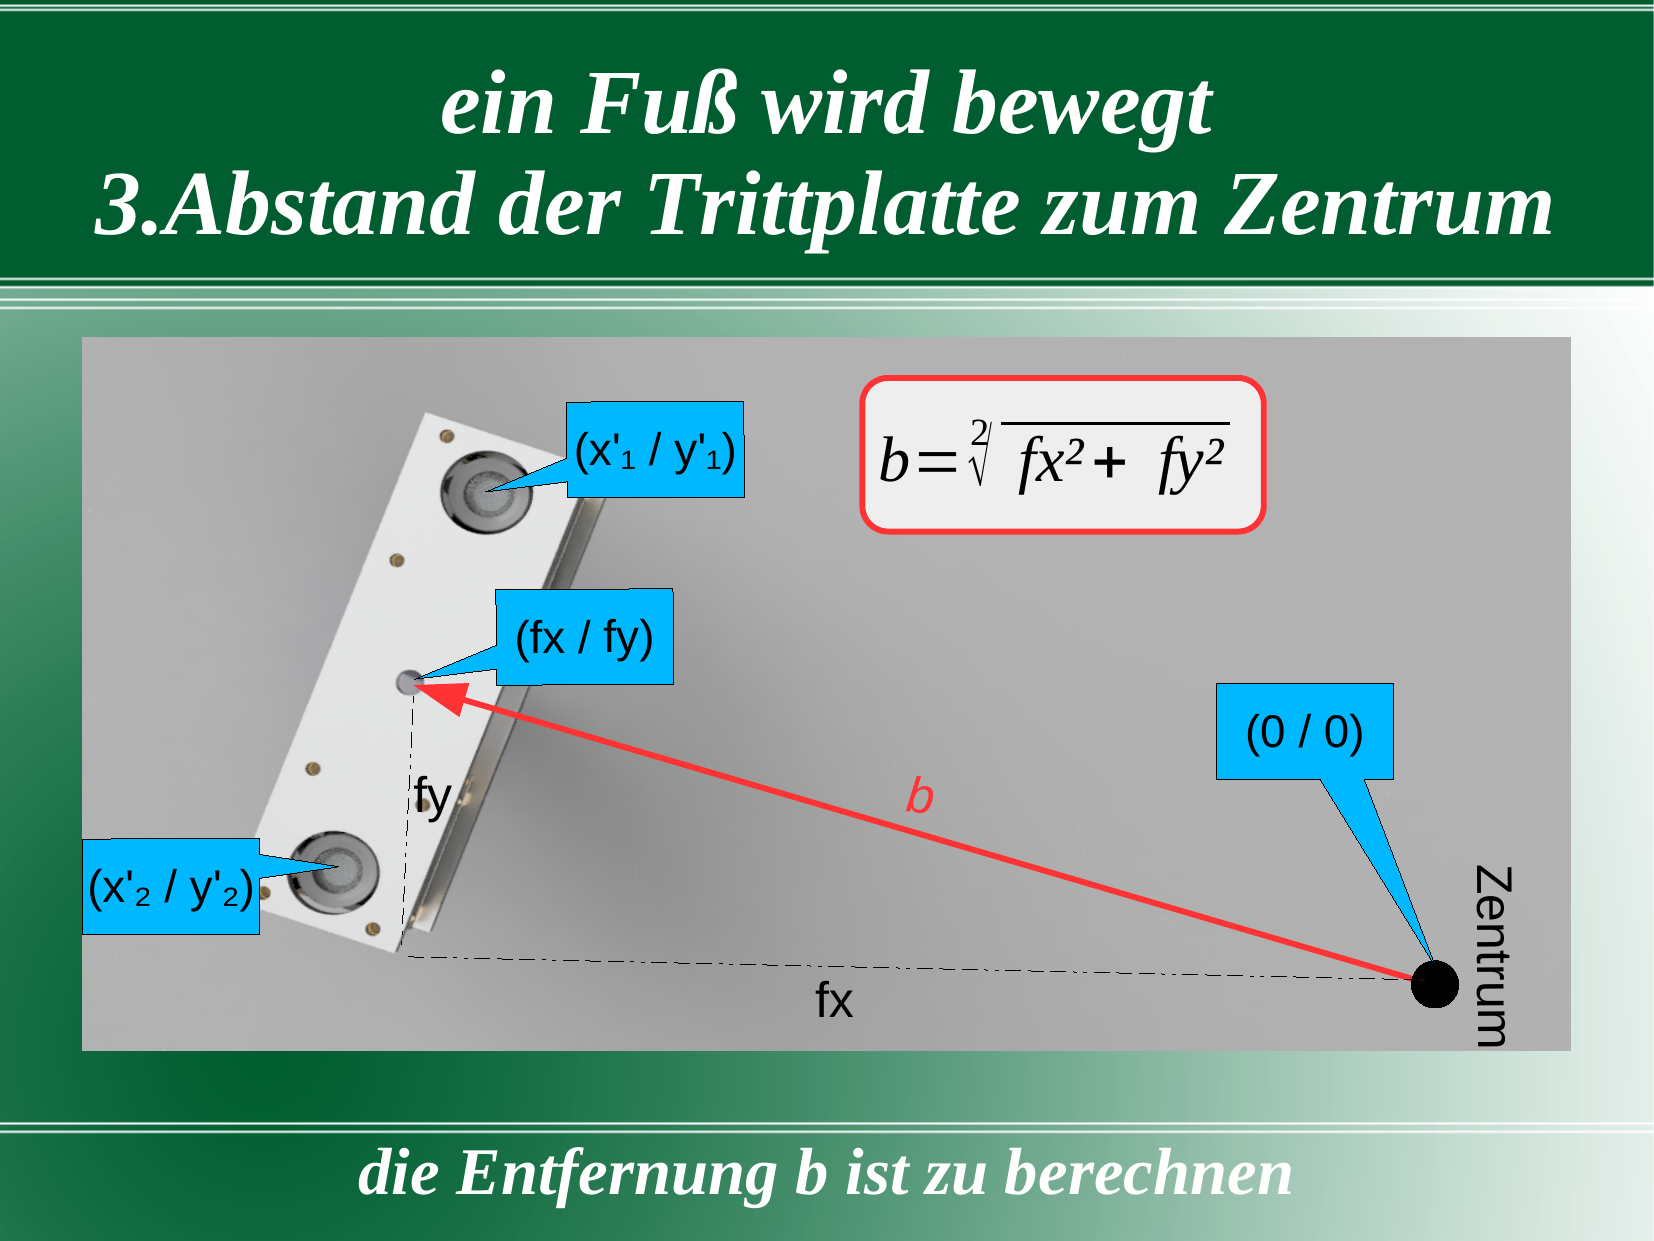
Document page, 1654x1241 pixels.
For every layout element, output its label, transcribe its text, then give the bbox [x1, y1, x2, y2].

text_box fx [814, 971, 854, 1028]
text_box b [904, 766, 939, 825]
text_box Zentrum [1466, 864, 1524, 1051]
picture [0, 0, 1654, 1241]
text_box (0 / 0) [1216, 683, 1436, 968]
text_box (x'₁ / y'₁) [485, 401, 745, 498]
text_box (x'₂ / y'₂) [82, 838, 339, 935]
text_box fy [413, 767, 453, 848]
text_box (fx / fy) [414, 588, 674, 686]
title die Entfernung b ist zu berechnen [11, 1068, 1642, 1241]
title ein Fuß wird bewegt 3.Abstand der Trittplatte zum Zentrum [82, 49, 1571, 257]
text_box [862, 377, 1264, 532]
chart [872, 411, 1236, 496]
text_box [1411, 960, 1459, 1008]
